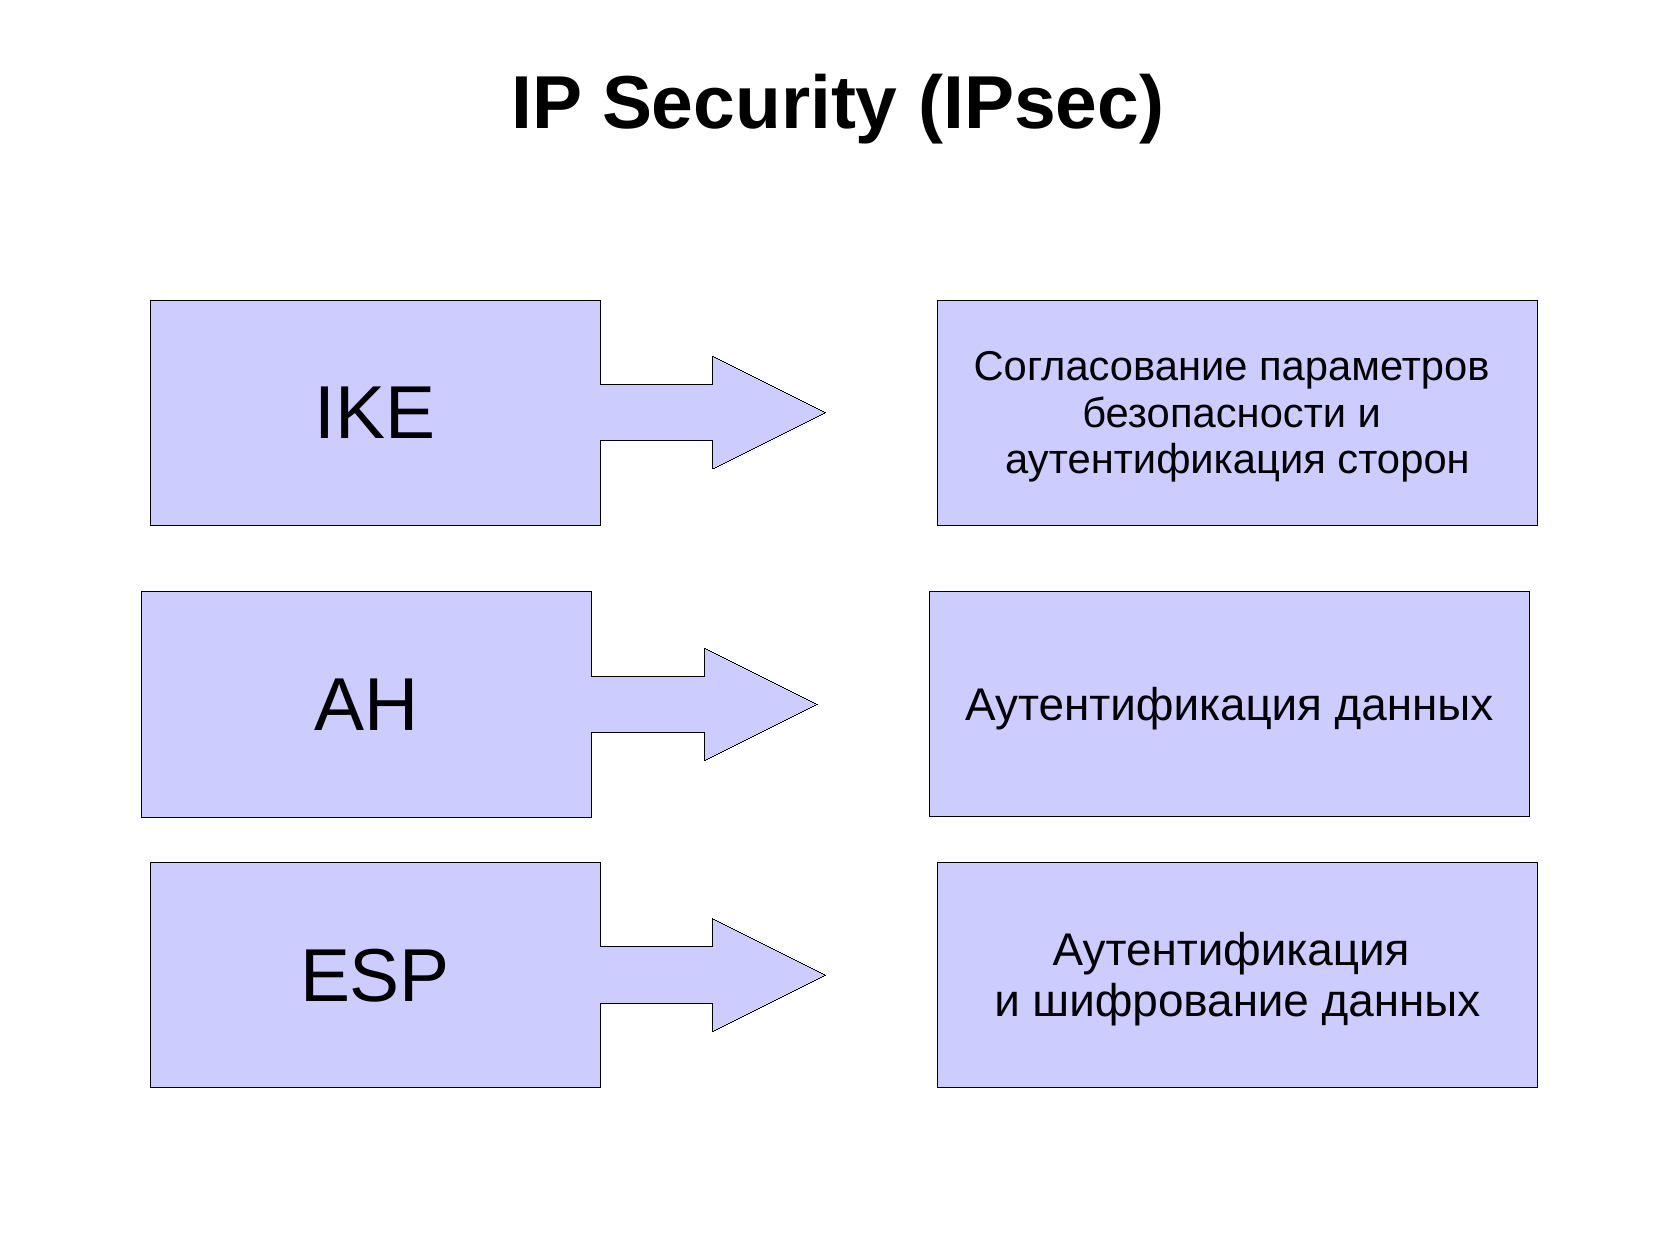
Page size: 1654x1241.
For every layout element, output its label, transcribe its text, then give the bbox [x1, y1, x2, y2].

text_box Аутентификация данных [929, 591, 1530, 817]
text_box IP Security (IPsec) [64, 37, 1613, 151]
text_box AH [141, 591, 818, 818]
text_box Согласование параметров безопасности и аутентификация сторон [937, 300, 1538, 526]
text_box Аутентификация и шифрование данных [937, 862, 1538, 1088]
text_box IKE [150, 300, 826, 526]
text_box ESP [150, 862, 826, 1088]
